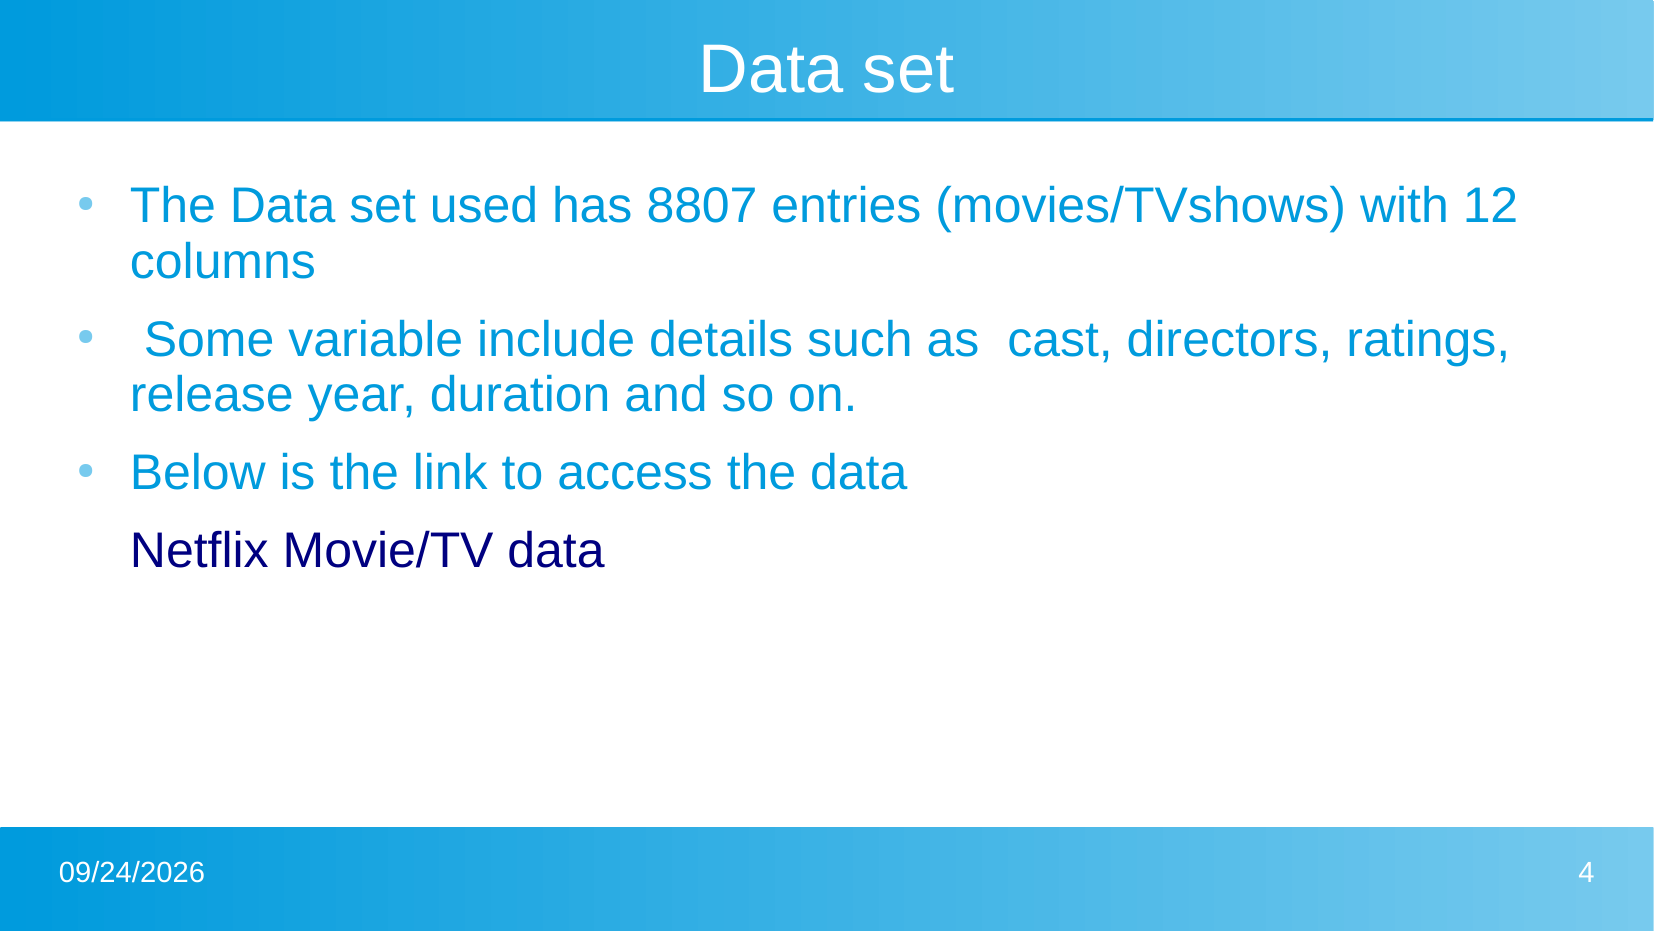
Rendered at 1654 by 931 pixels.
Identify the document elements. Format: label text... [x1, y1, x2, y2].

title Data set [59, 29, 1595, 108]
list The Data set used has 8807 entries (movies/TVshows) with 12 columns Some variable include details such as cast, directors, ratings, release year, duration and so on. Below is the link to access the data Netflix Movie/TV data [59, 177, 1595, 768]
